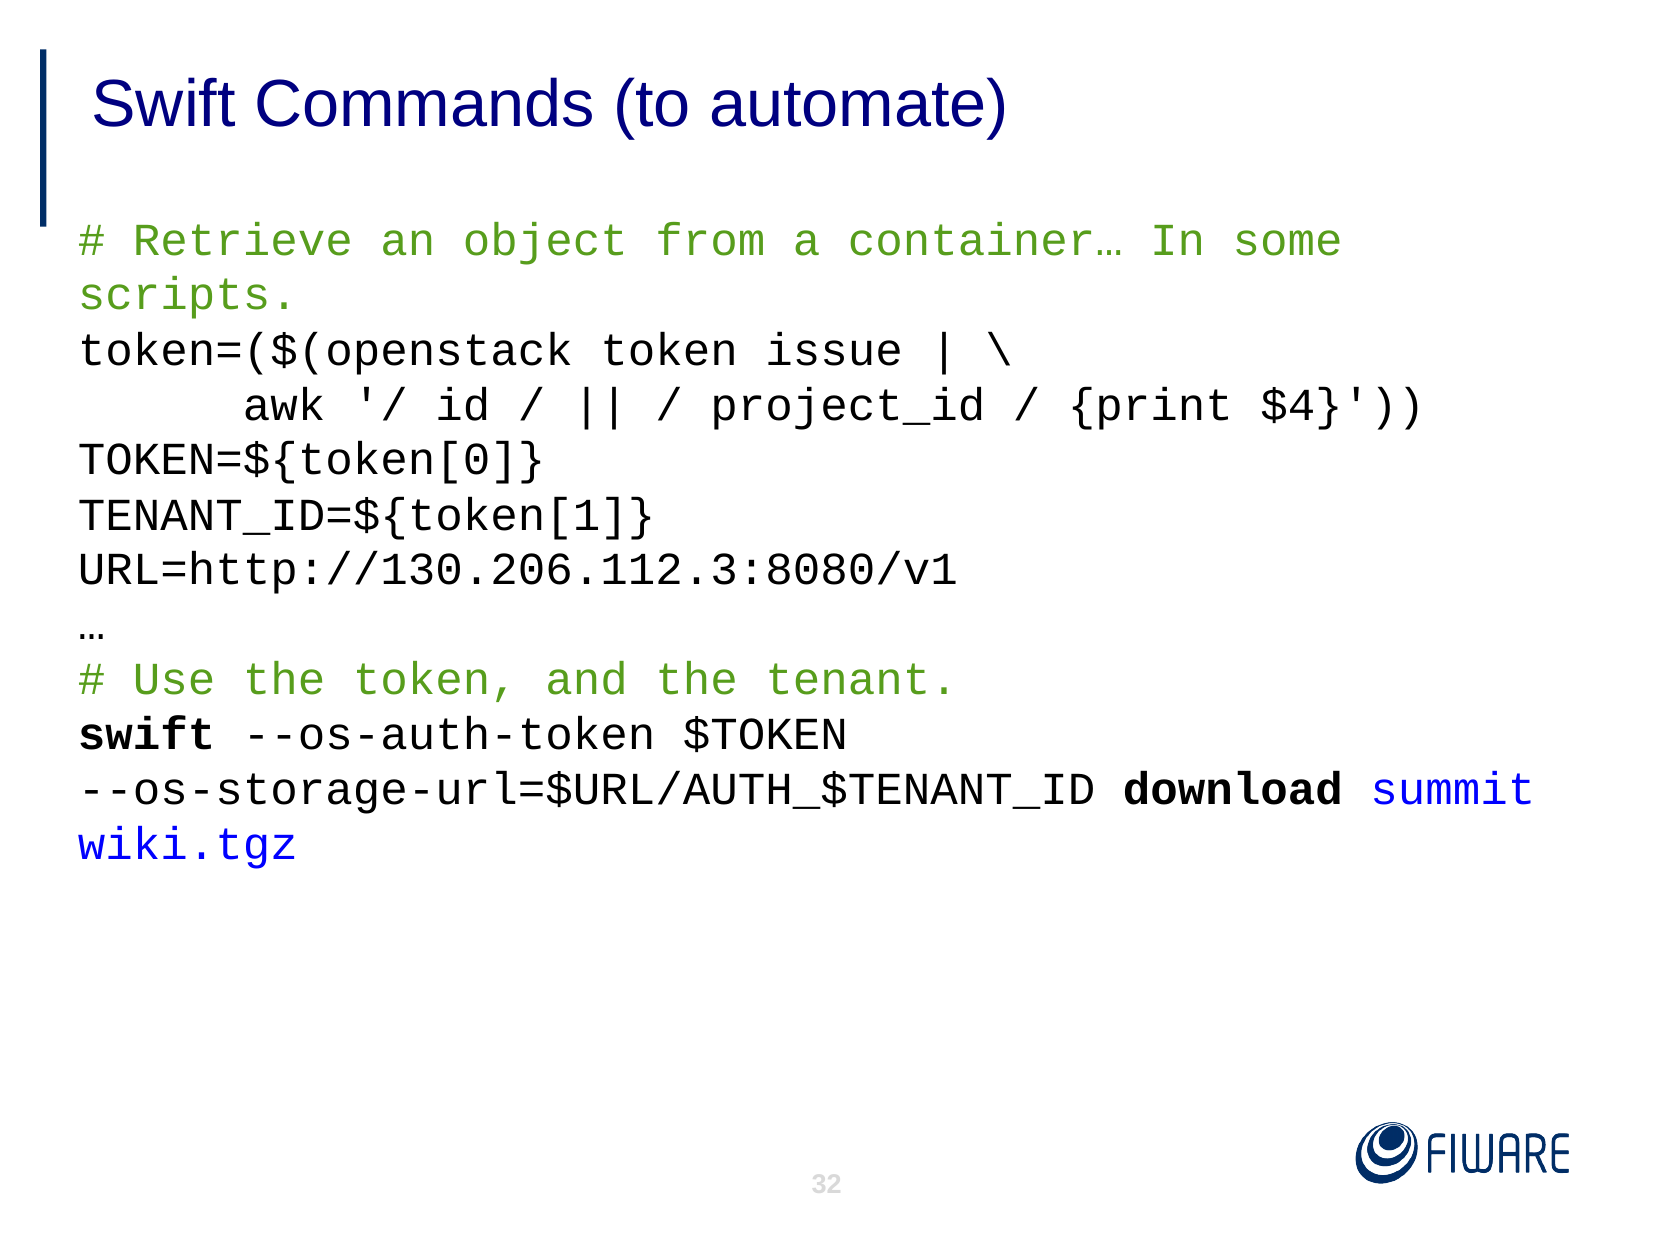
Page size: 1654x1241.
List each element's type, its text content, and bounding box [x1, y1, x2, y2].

picture [1351, 1116, 1575, 1188]
title Swift Commands (to automate) [76, 51, 1408, 209]
text_box # Retrieve an object from a container… In some scripts. token=($(openstack token issue | \ awk '/ id / || / project_id / {print $4}')) TOKEN=${token[0]} TENANT_ID=${token[1]} URL=http://130.206.112.3:8080/v1 … # Use the token, and the tenant. swift --os-auth-token $TOKEN --os-storage-url=$URL/AUTH_$TENANT_ID download summit wiki.tgz [63, 201, 1573, 938]
slide_number <number> [733, 1149, 921, 1216]
